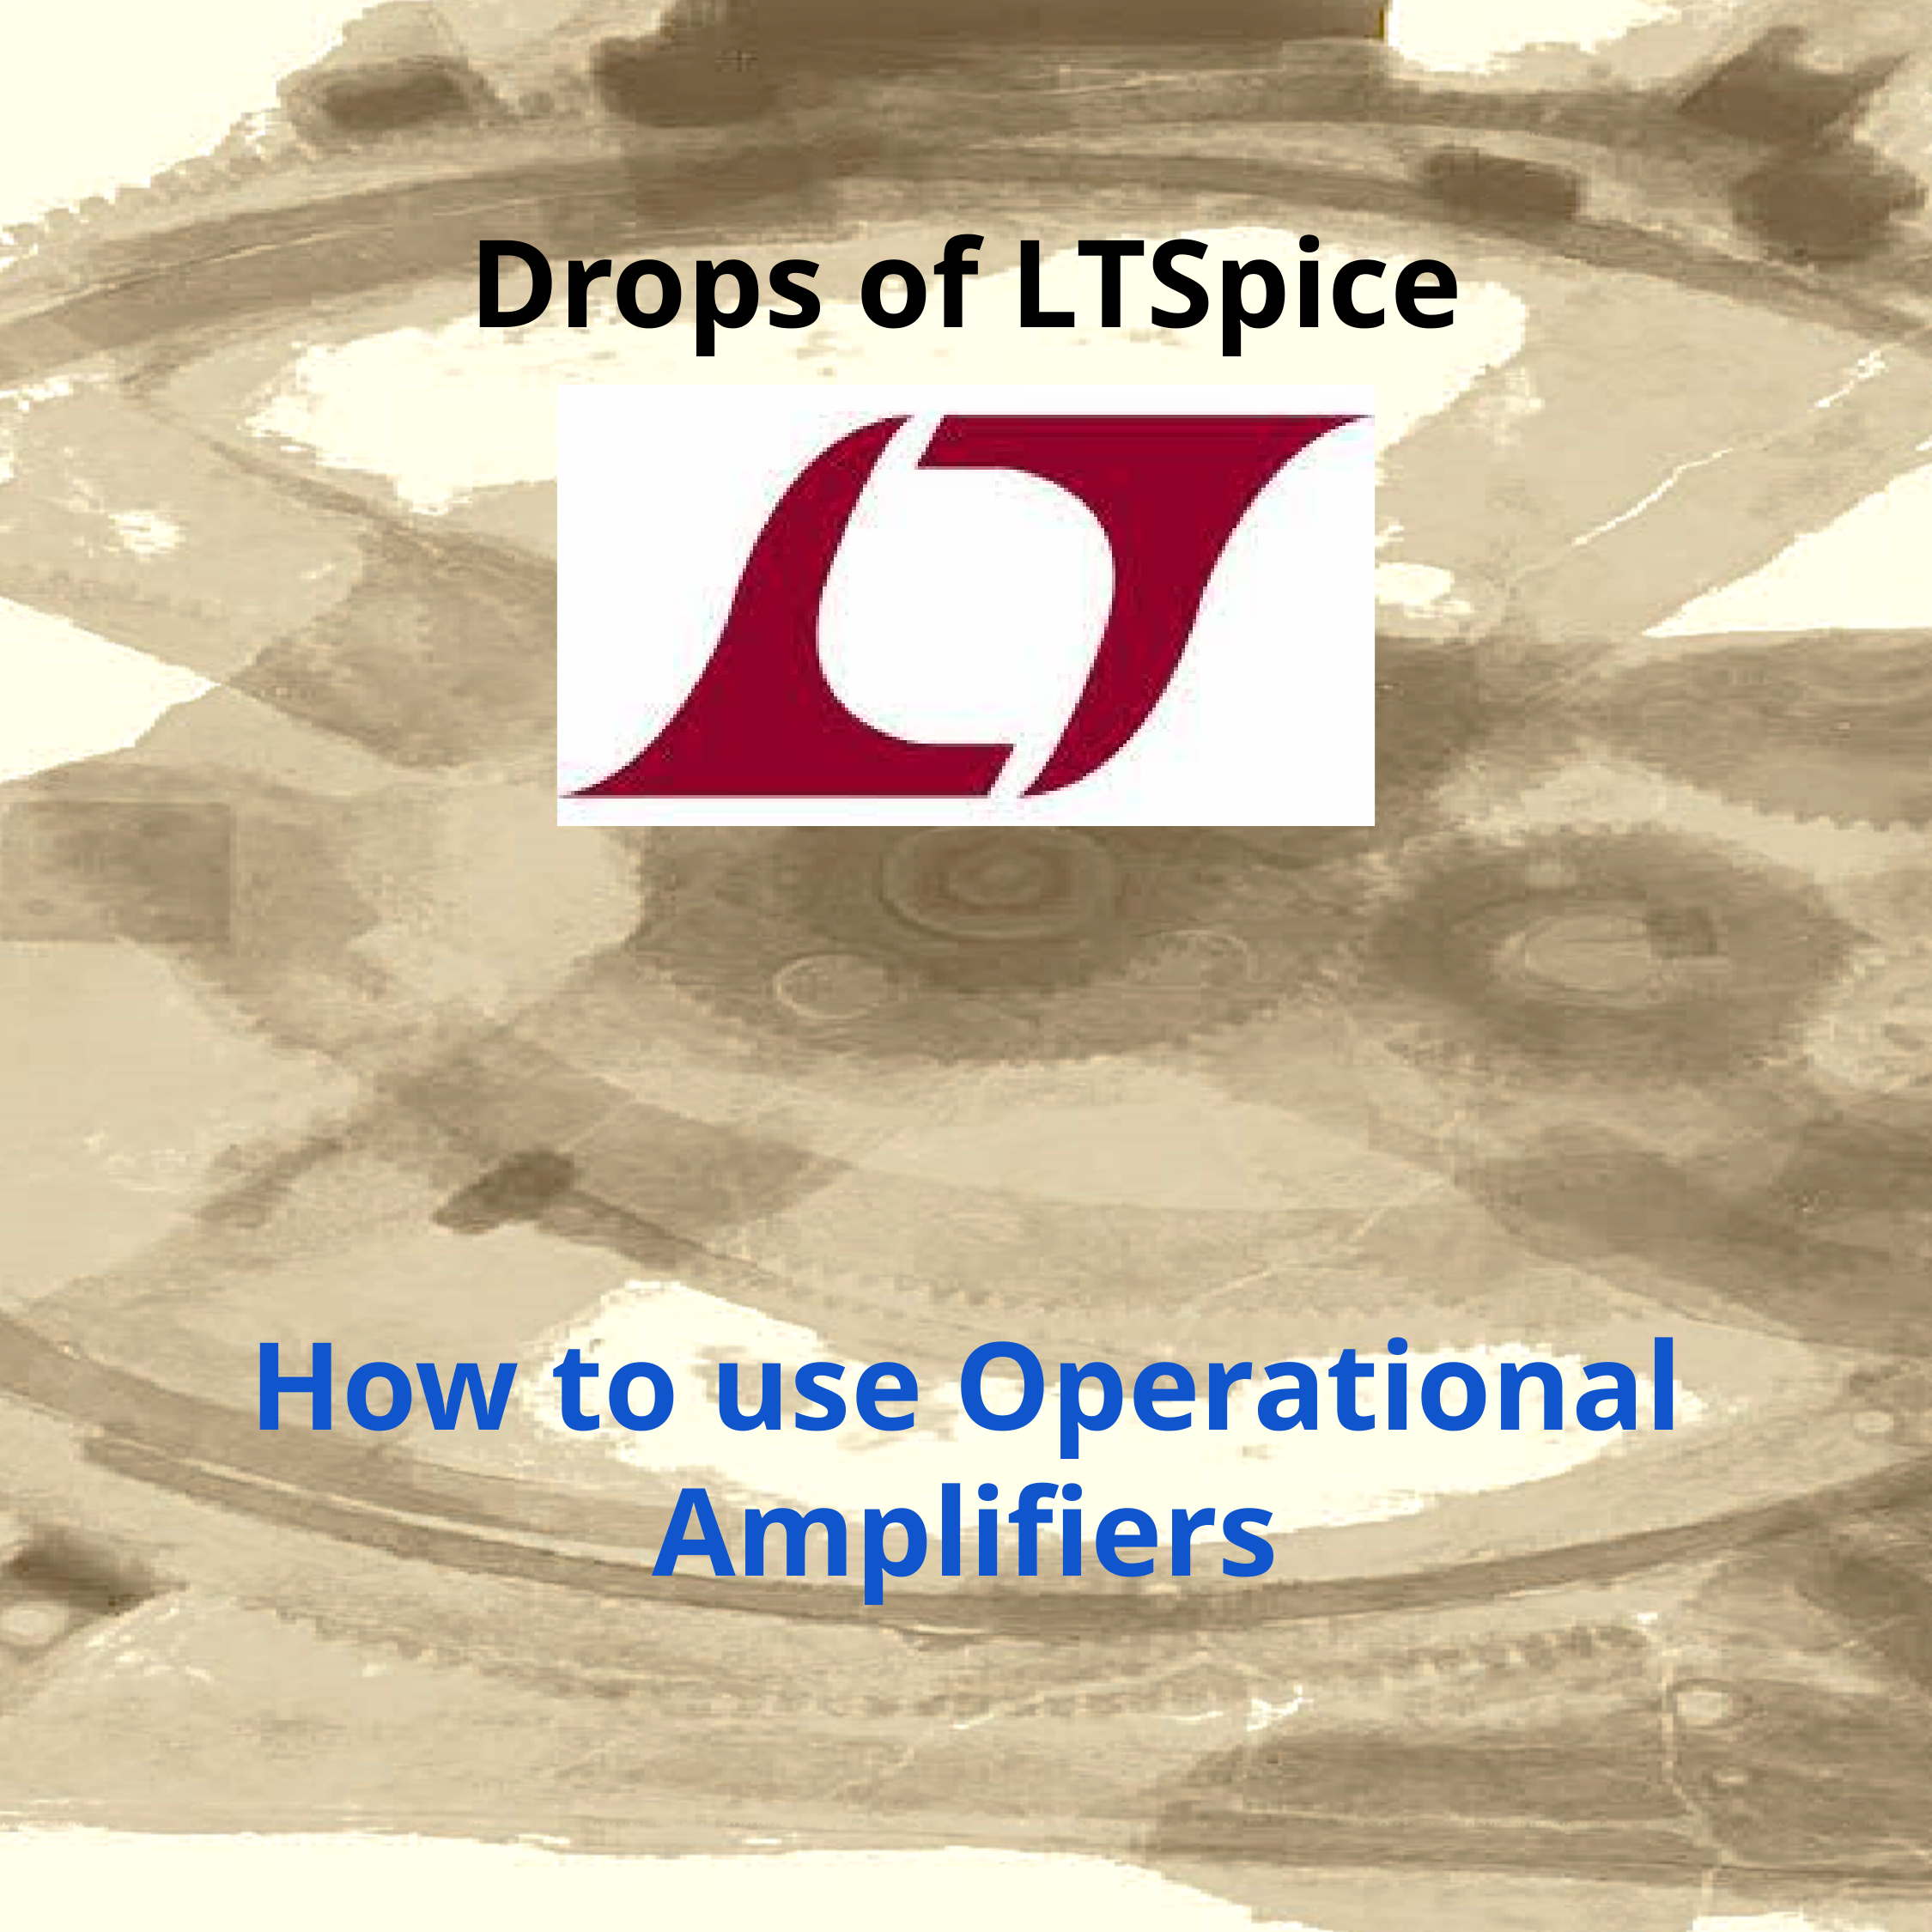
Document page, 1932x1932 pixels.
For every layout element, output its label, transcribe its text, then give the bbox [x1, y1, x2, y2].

text_box How to use Operational Amplifiers [73, 1295, 1859, 1522]
picture [0, 0, 1932, 1932]
text_box Drops of LTSpice [228, 192, 1704, 386]
